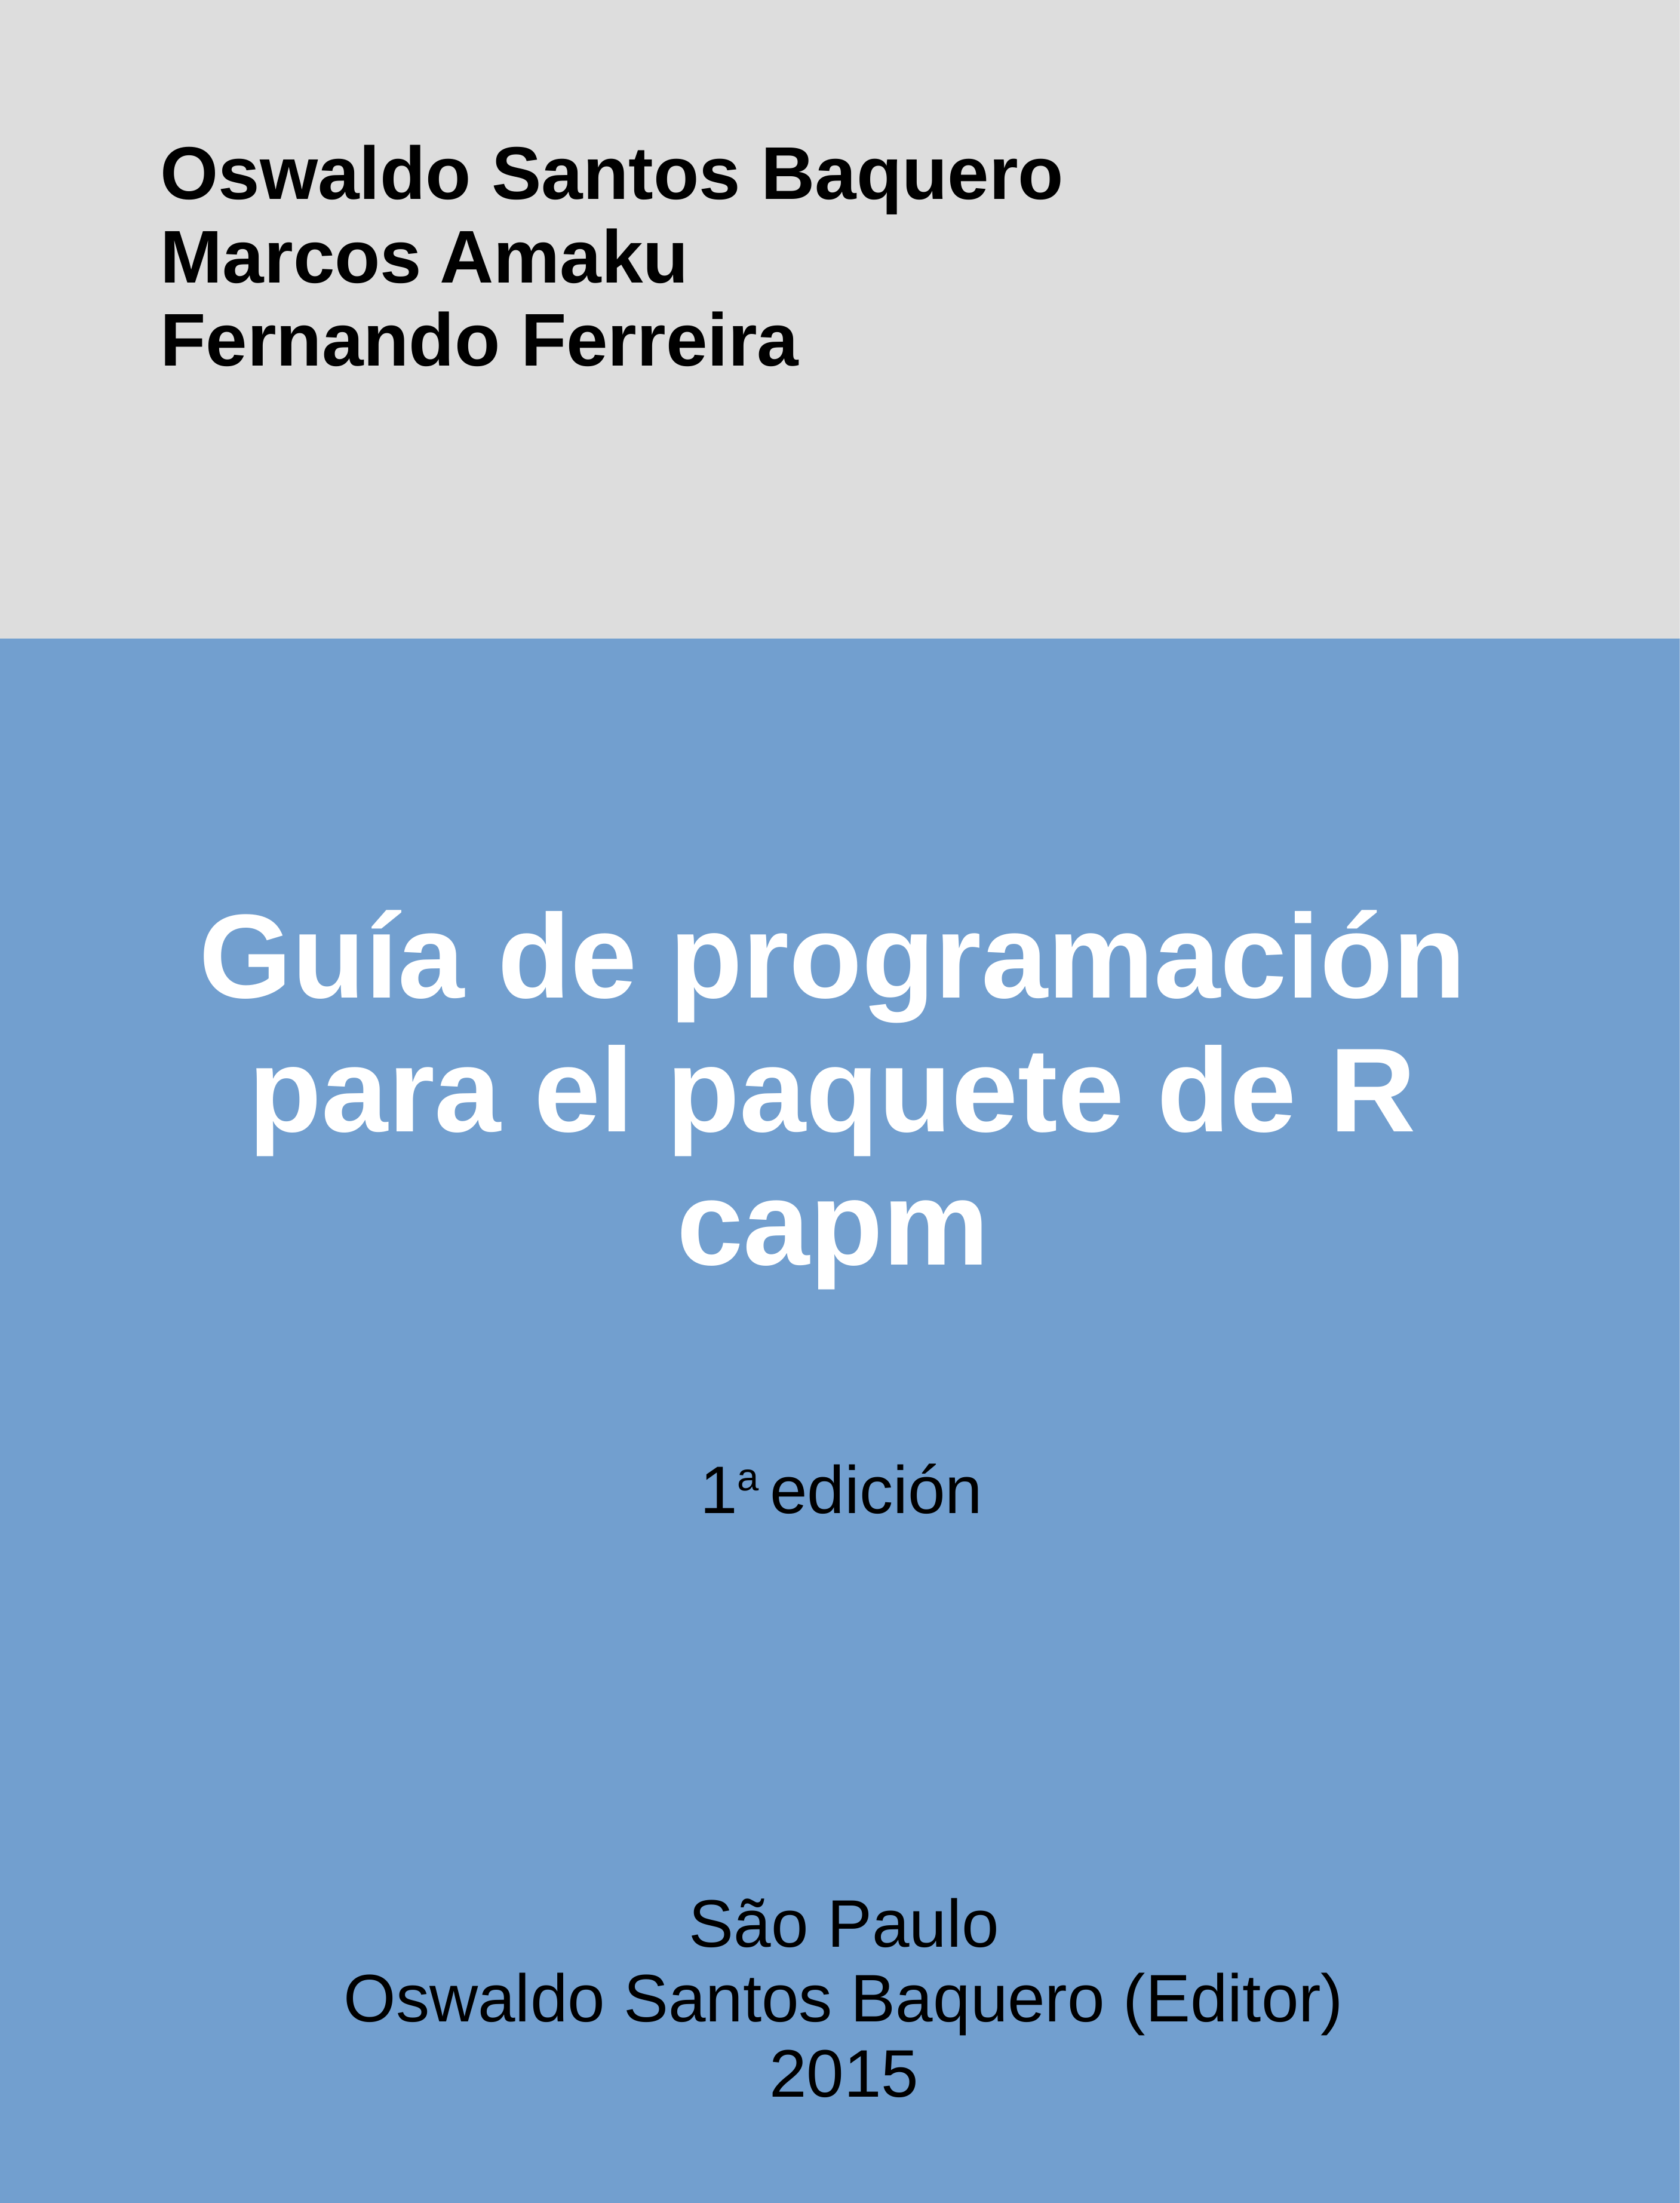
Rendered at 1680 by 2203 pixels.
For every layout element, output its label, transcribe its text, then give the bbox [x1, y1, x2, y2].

text_box Oswaldo Santos Baquero Marcos Amaku Fernando Ferreira [151, 127, 1267, 386]
text_box Guía de programación para el paquete de R capm [190, 885, 1531, 1296]
text_box 1a edición [691, 1448, 1002, 1538]
text_box São Paulo Oswaldo Santos Baquero (Editor) 2015 [335, 1882, 1355, 2117]
text_box [0, 0, 1680, 2203]
